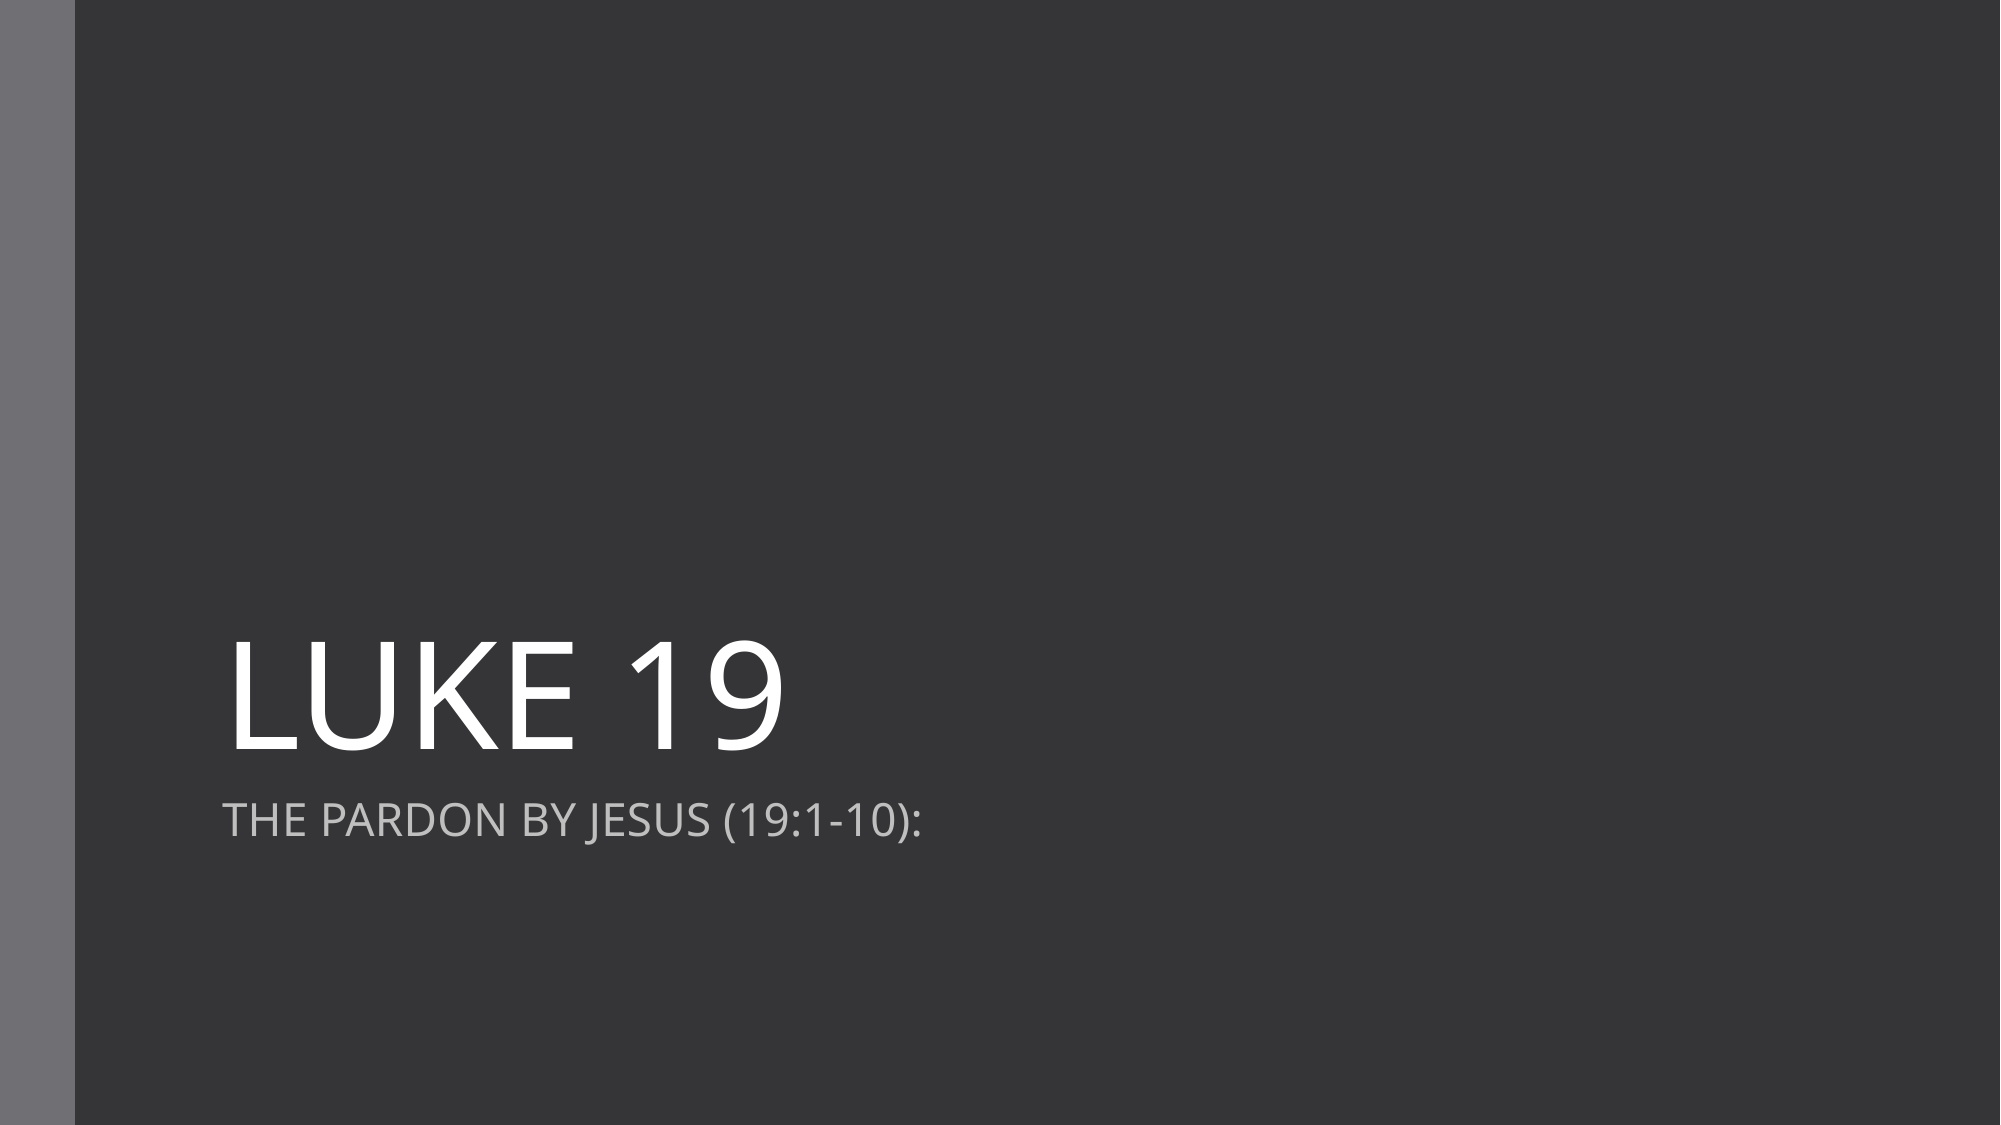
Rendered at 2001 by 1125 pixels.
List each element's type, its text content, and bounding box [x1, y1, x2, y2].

title LUKE 19 [206, 124, 1752, 787]
subtitle THE PARDON BY JESUS (19:1-10): [206, 787, 1752, 1066]
